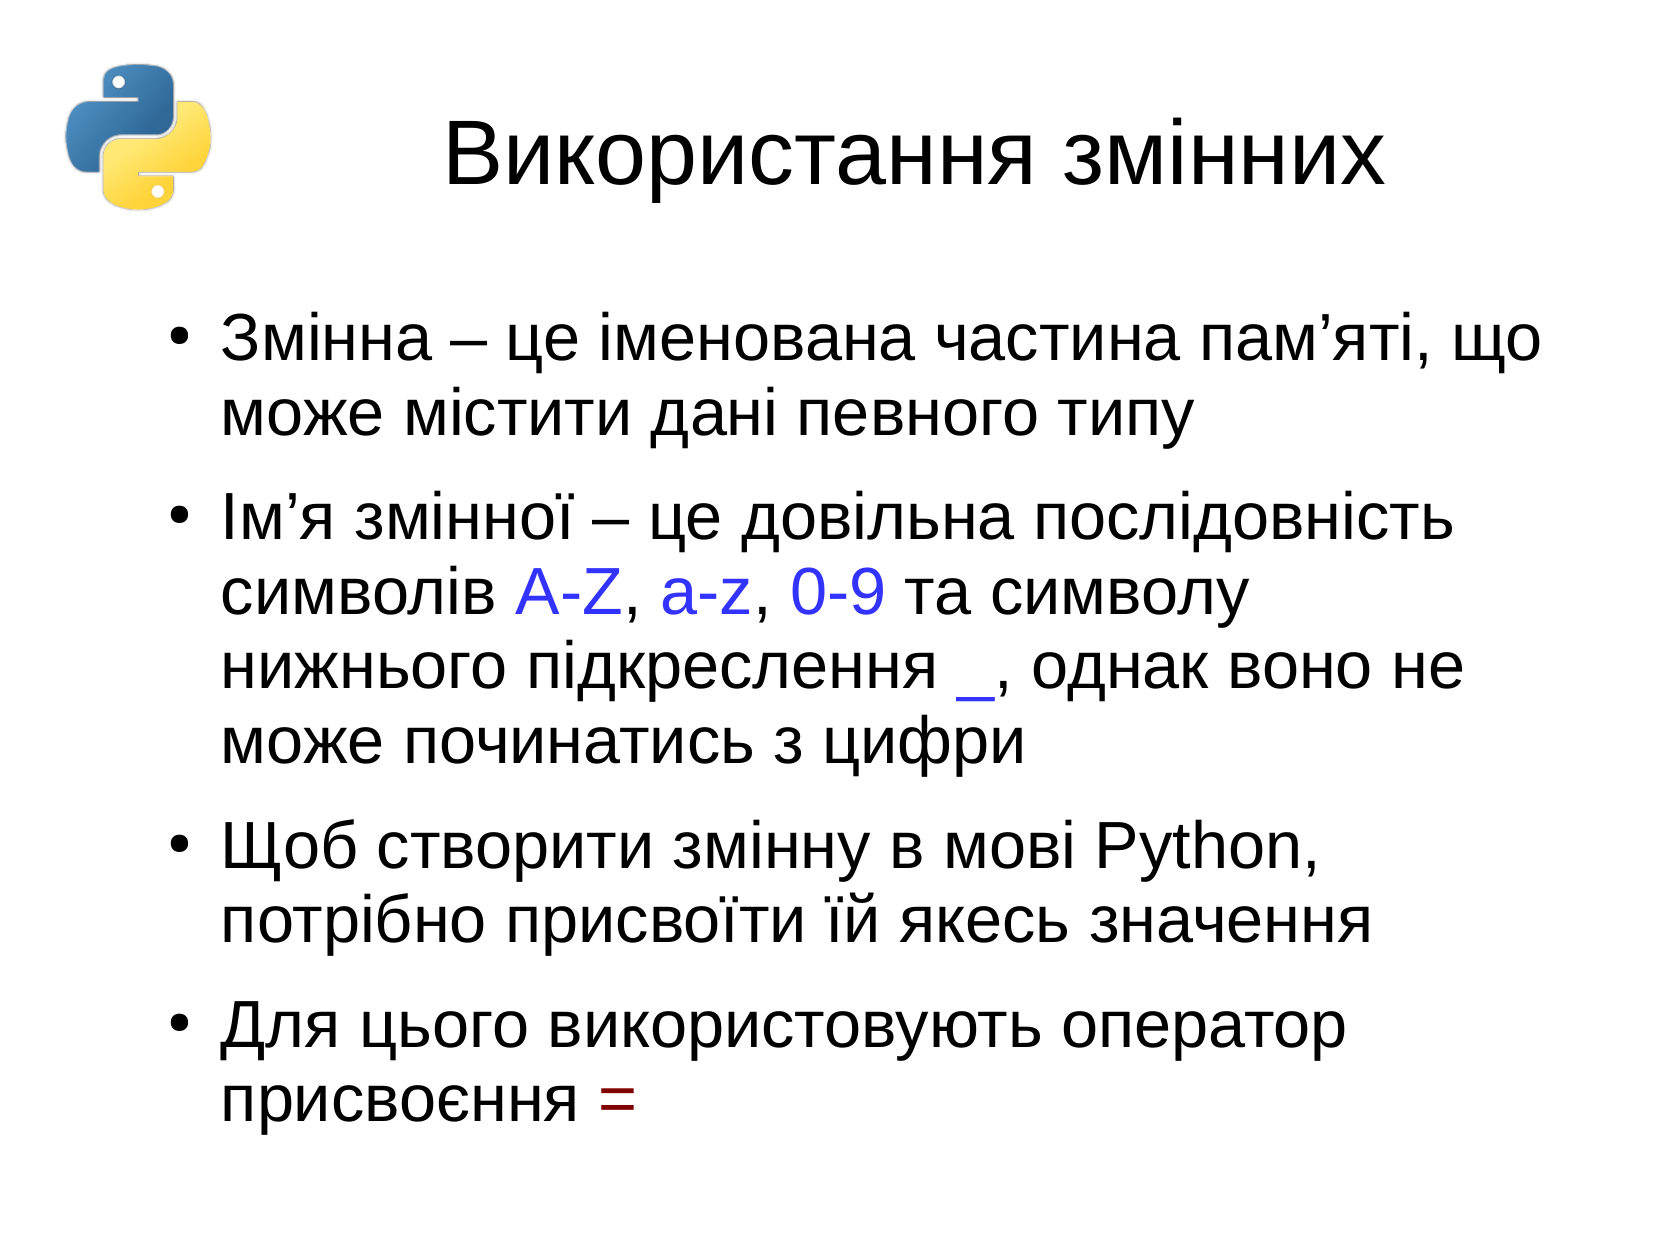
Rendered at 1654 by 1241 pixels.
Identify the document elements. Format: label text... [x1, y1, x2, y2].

title Використання змінних [270, 49, 1561, 257]
list Змінна – це іменована частина пам’яті, що може містити дані певного типу Ім’я змінної – це довільна послідовність символів A-Z, a-z, 0-9 та символу нижнього підкреслення _, однак воно не може починатись з цифри Щоб створити змінну в мові Python, потрібно присвоїти їй якесь значення Для цього використовують оператор присвоєння = [150, 300, 1546, 1141]
picture [33, 32, 244, 244]
